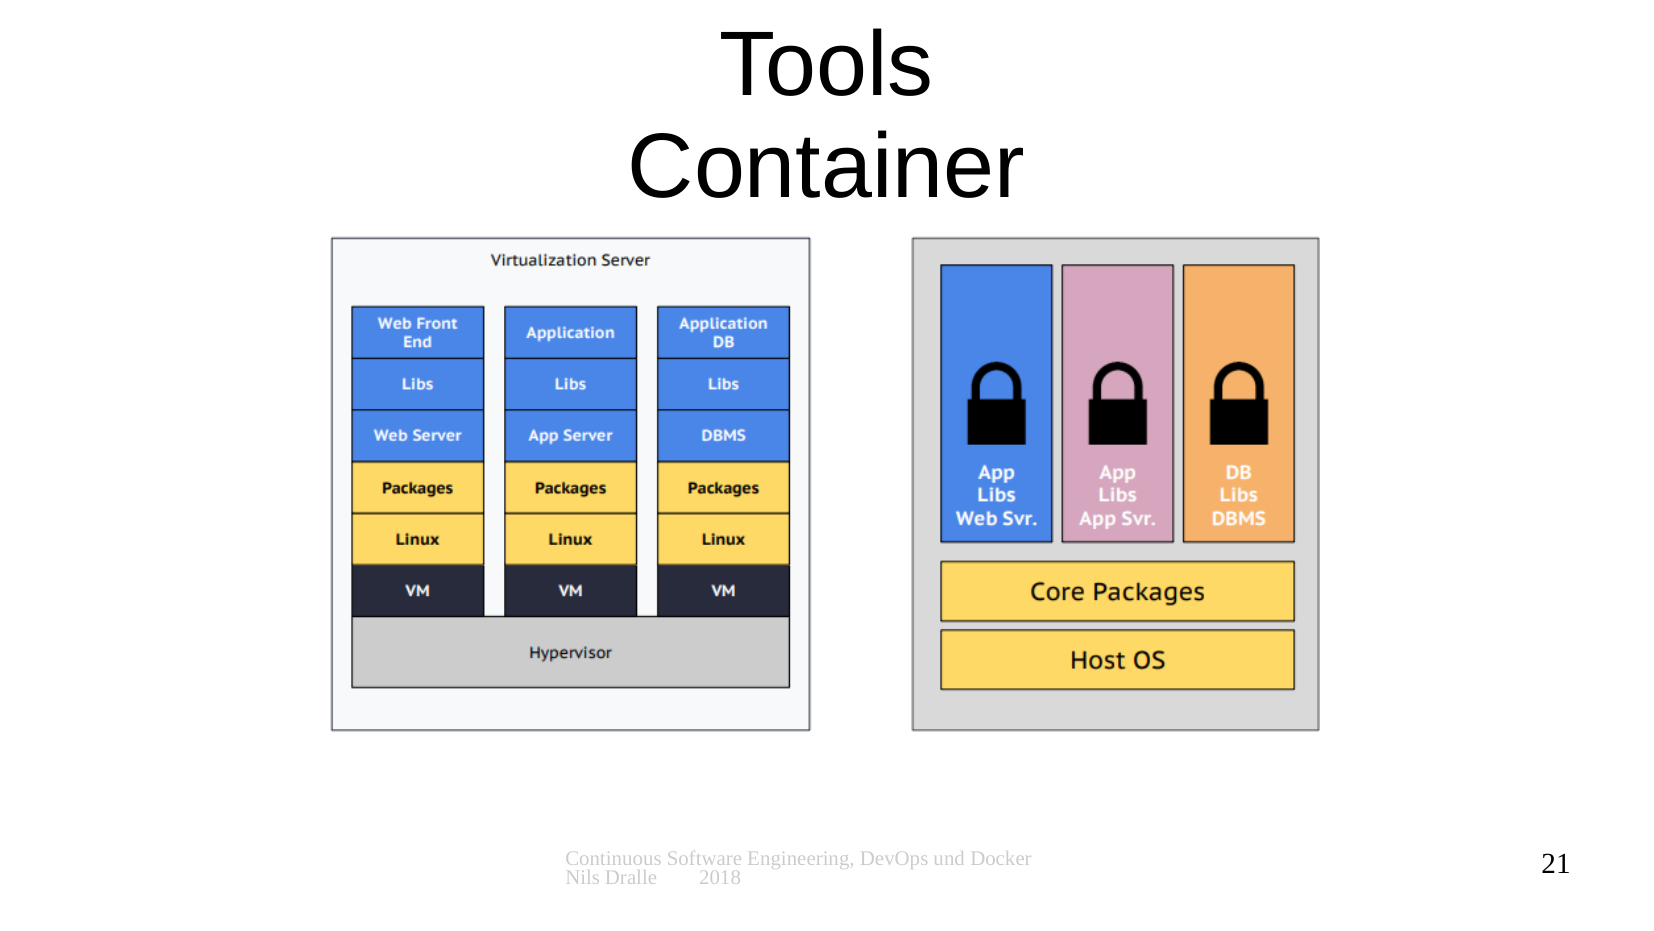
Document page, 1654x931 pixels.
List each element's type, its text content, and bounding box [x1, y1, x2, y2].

title Tools Container [82, 12, 1571, 218]
picture [308, 217, 1345, 758]
